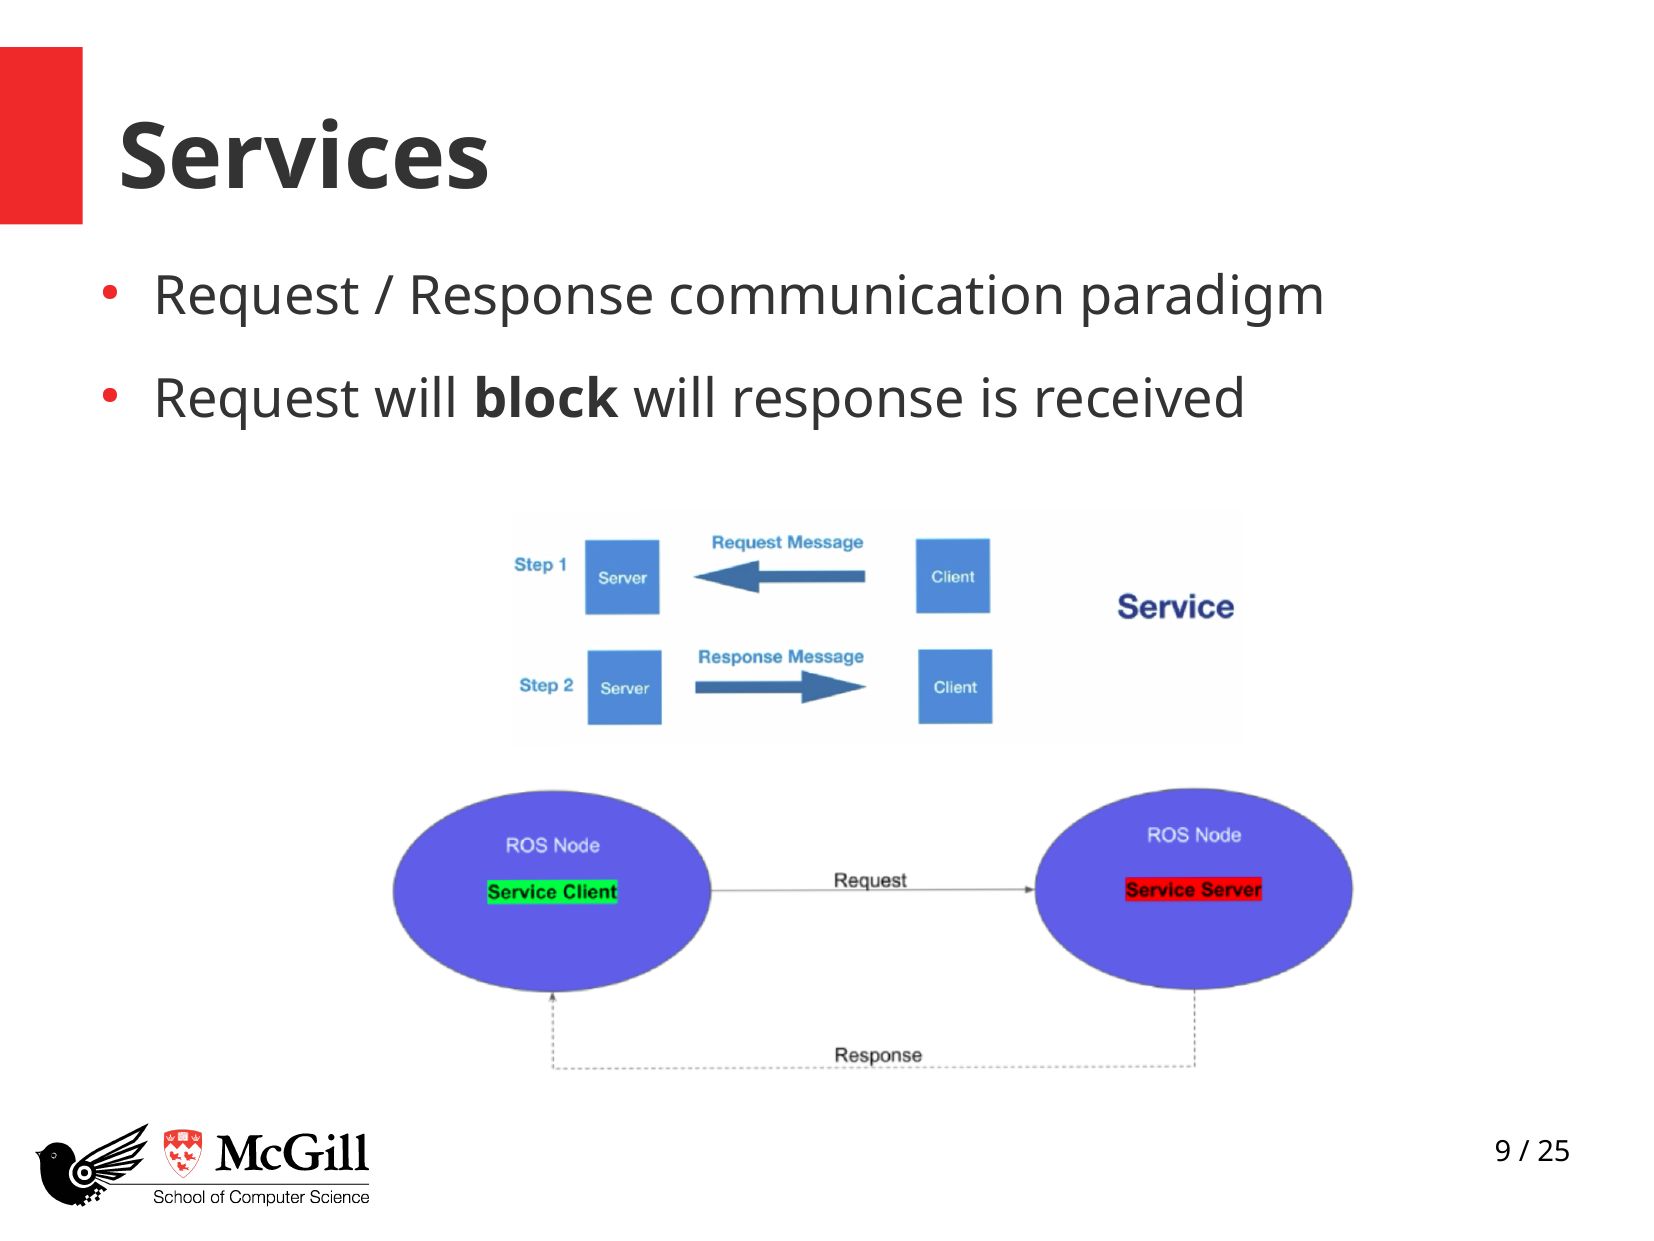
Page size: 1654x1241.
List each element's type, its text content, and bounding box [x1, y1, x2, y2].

list Request / Response communication paradigm Request will block will response is received [82, 256, 1595, 520]
picture [366, 507, 1368, 1101]
picture [35, 1110, 369, 1216]
title Services [118, 49, 1571, 256]
